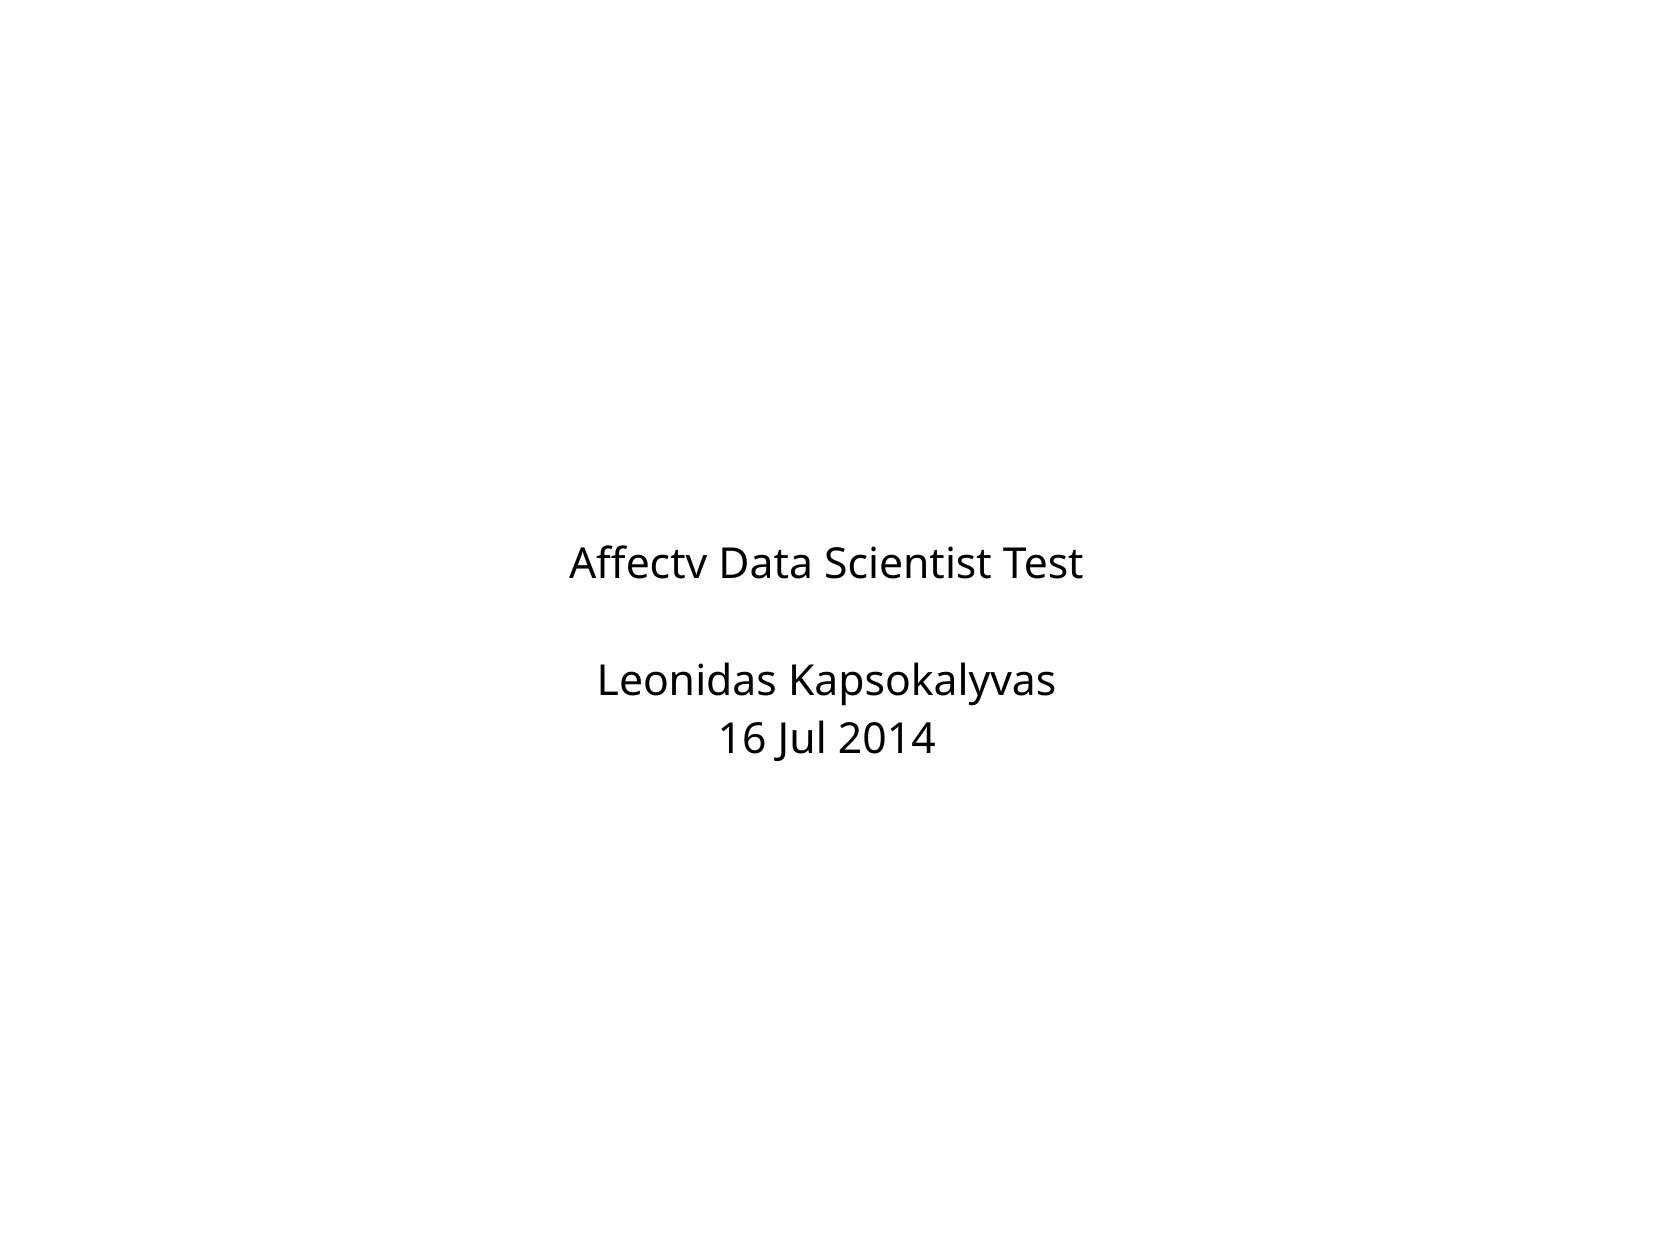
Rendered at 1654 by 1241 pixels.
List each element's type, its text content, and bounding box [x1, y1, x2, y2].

subtitle Affectv Data Scientist Test Leonidas Kapsokalyvas 16 Jul 2014 [82, 290, 1571, 1010]
